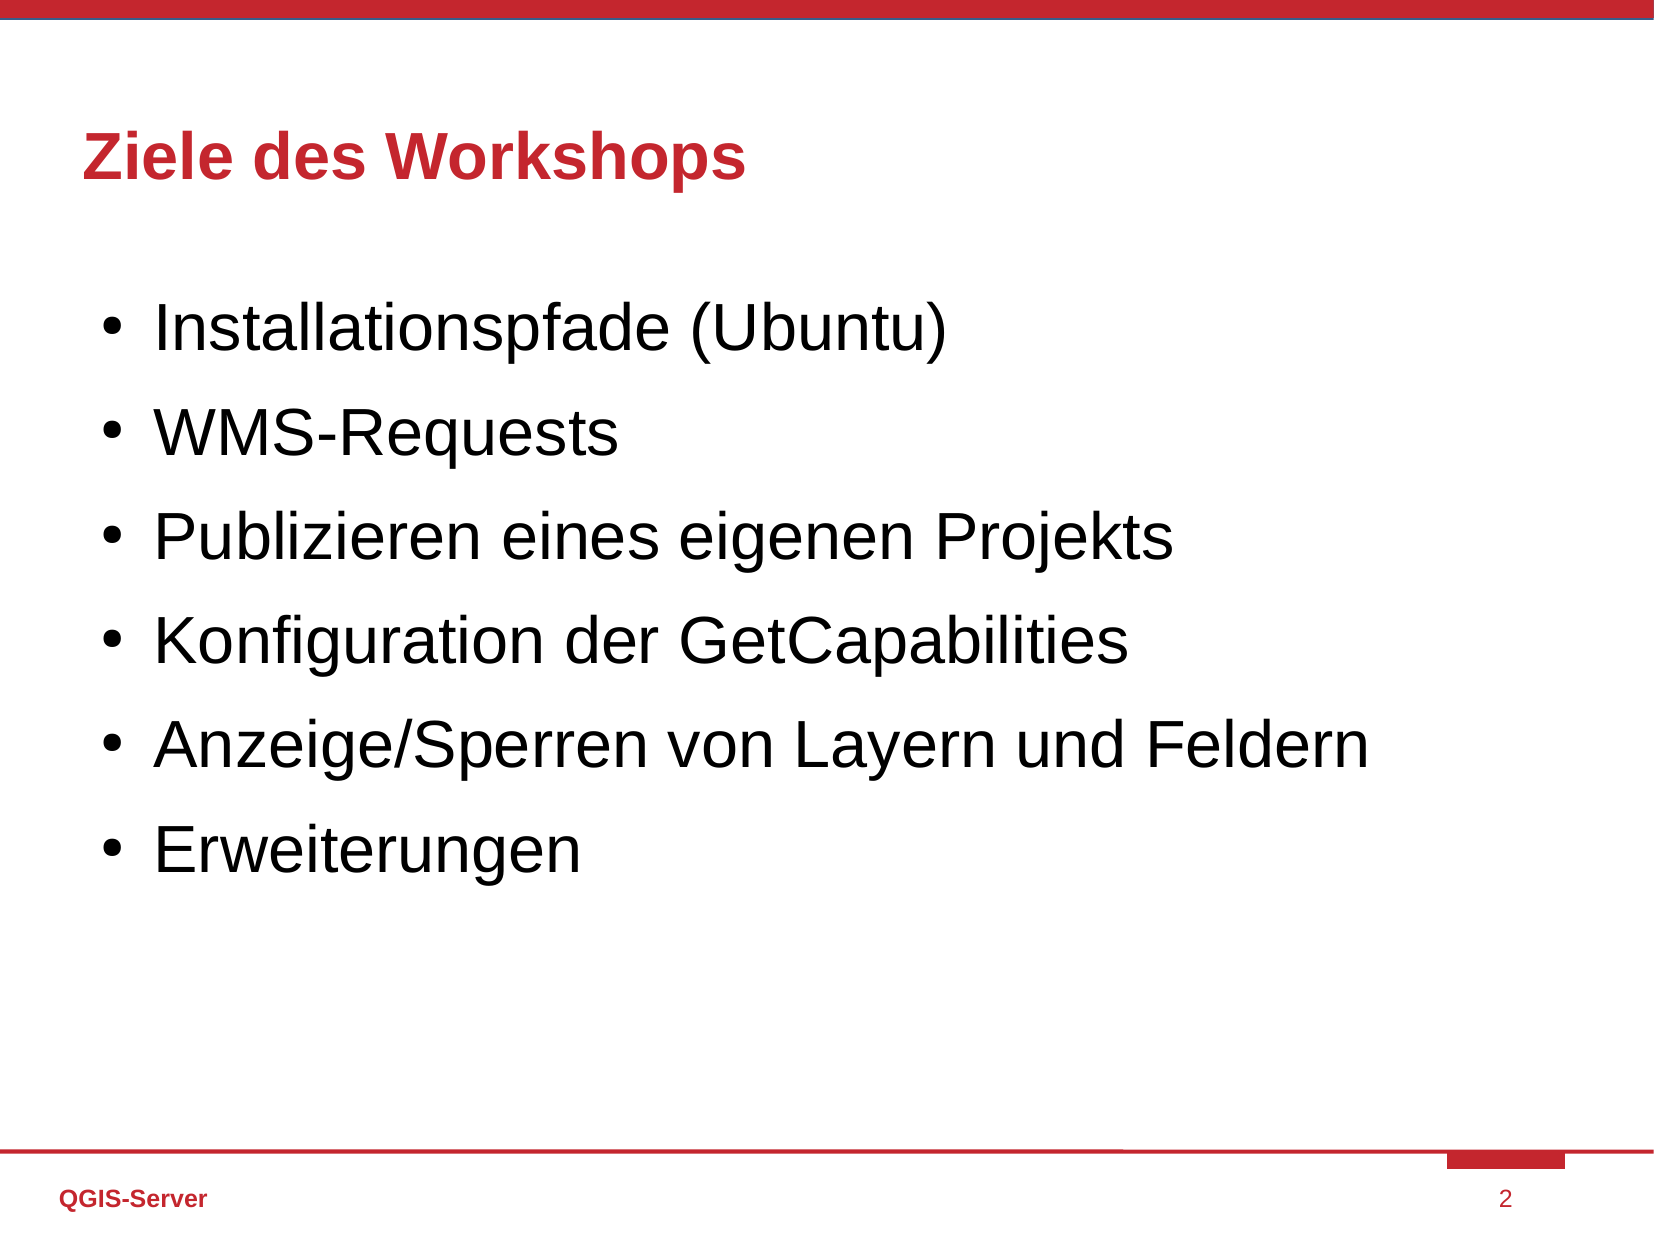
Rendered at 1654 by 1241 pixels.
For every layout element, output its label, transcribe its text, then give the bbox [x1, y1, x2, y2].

text_box QGIS-Server [59, 1182, 1241, 1223]
text_box <number> [1446, 1182, 1565, 1223]
list Installationspfade (Ubuntu) WMS-Requests Publizieren eines eigenen Projekts Konfiguration der GetCapabilities Anzeige/Sperren von Layern und Feldern Erweiterungen [82, 290, 1571, 1109]
title Ziele des Workshops [82, 49, 1571, 257]
